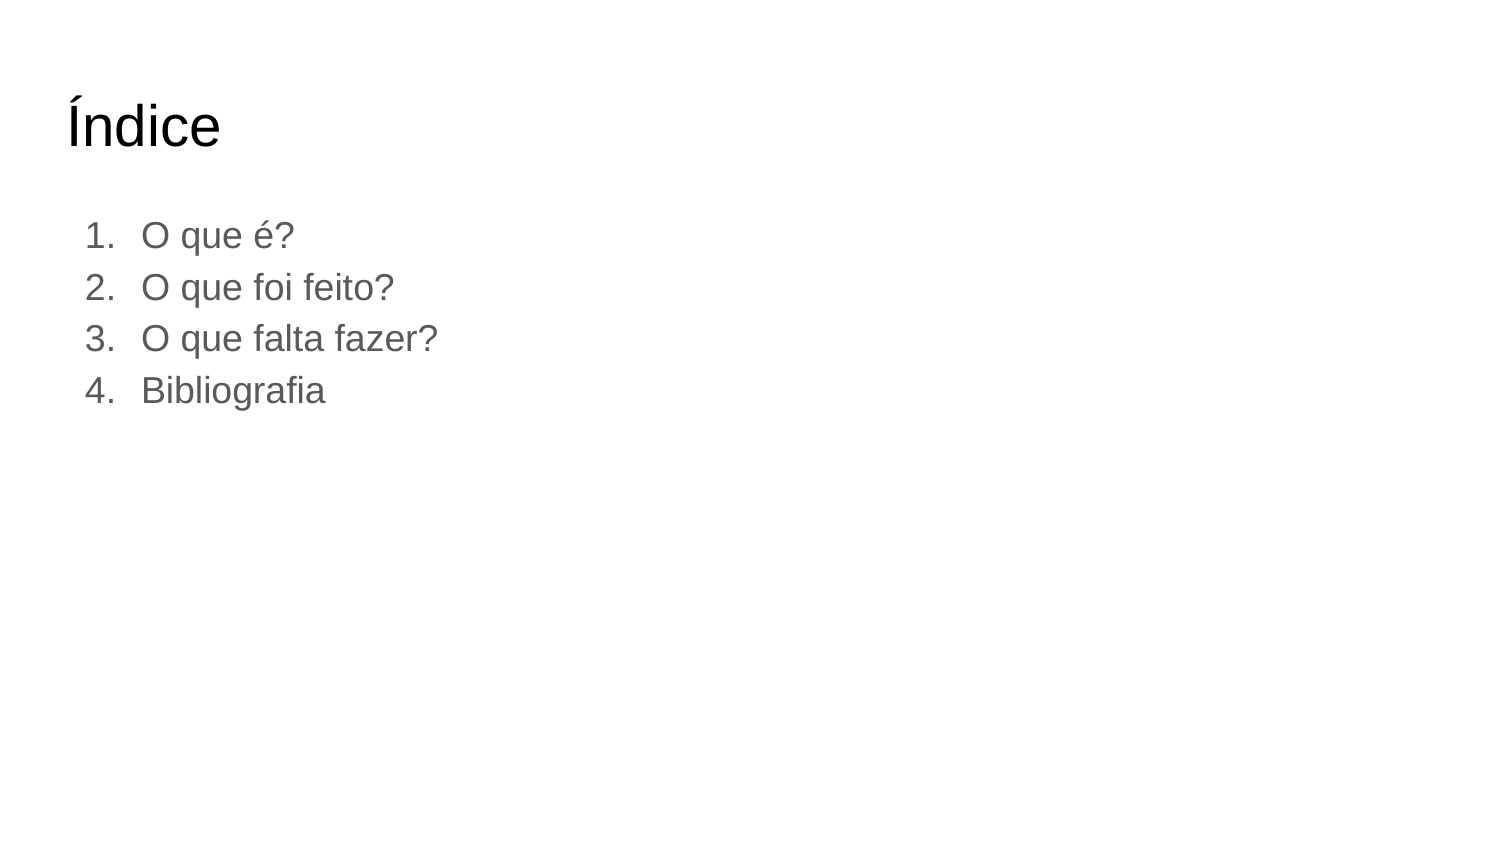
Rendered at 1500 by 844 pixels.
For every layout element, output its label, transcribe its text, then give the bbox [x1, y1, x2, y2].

title Índice [51, 72, 1449, 167]
list O que é? O que foi feito? O que falta fazer? Bibliografia [51, 189, 1449, 750]
